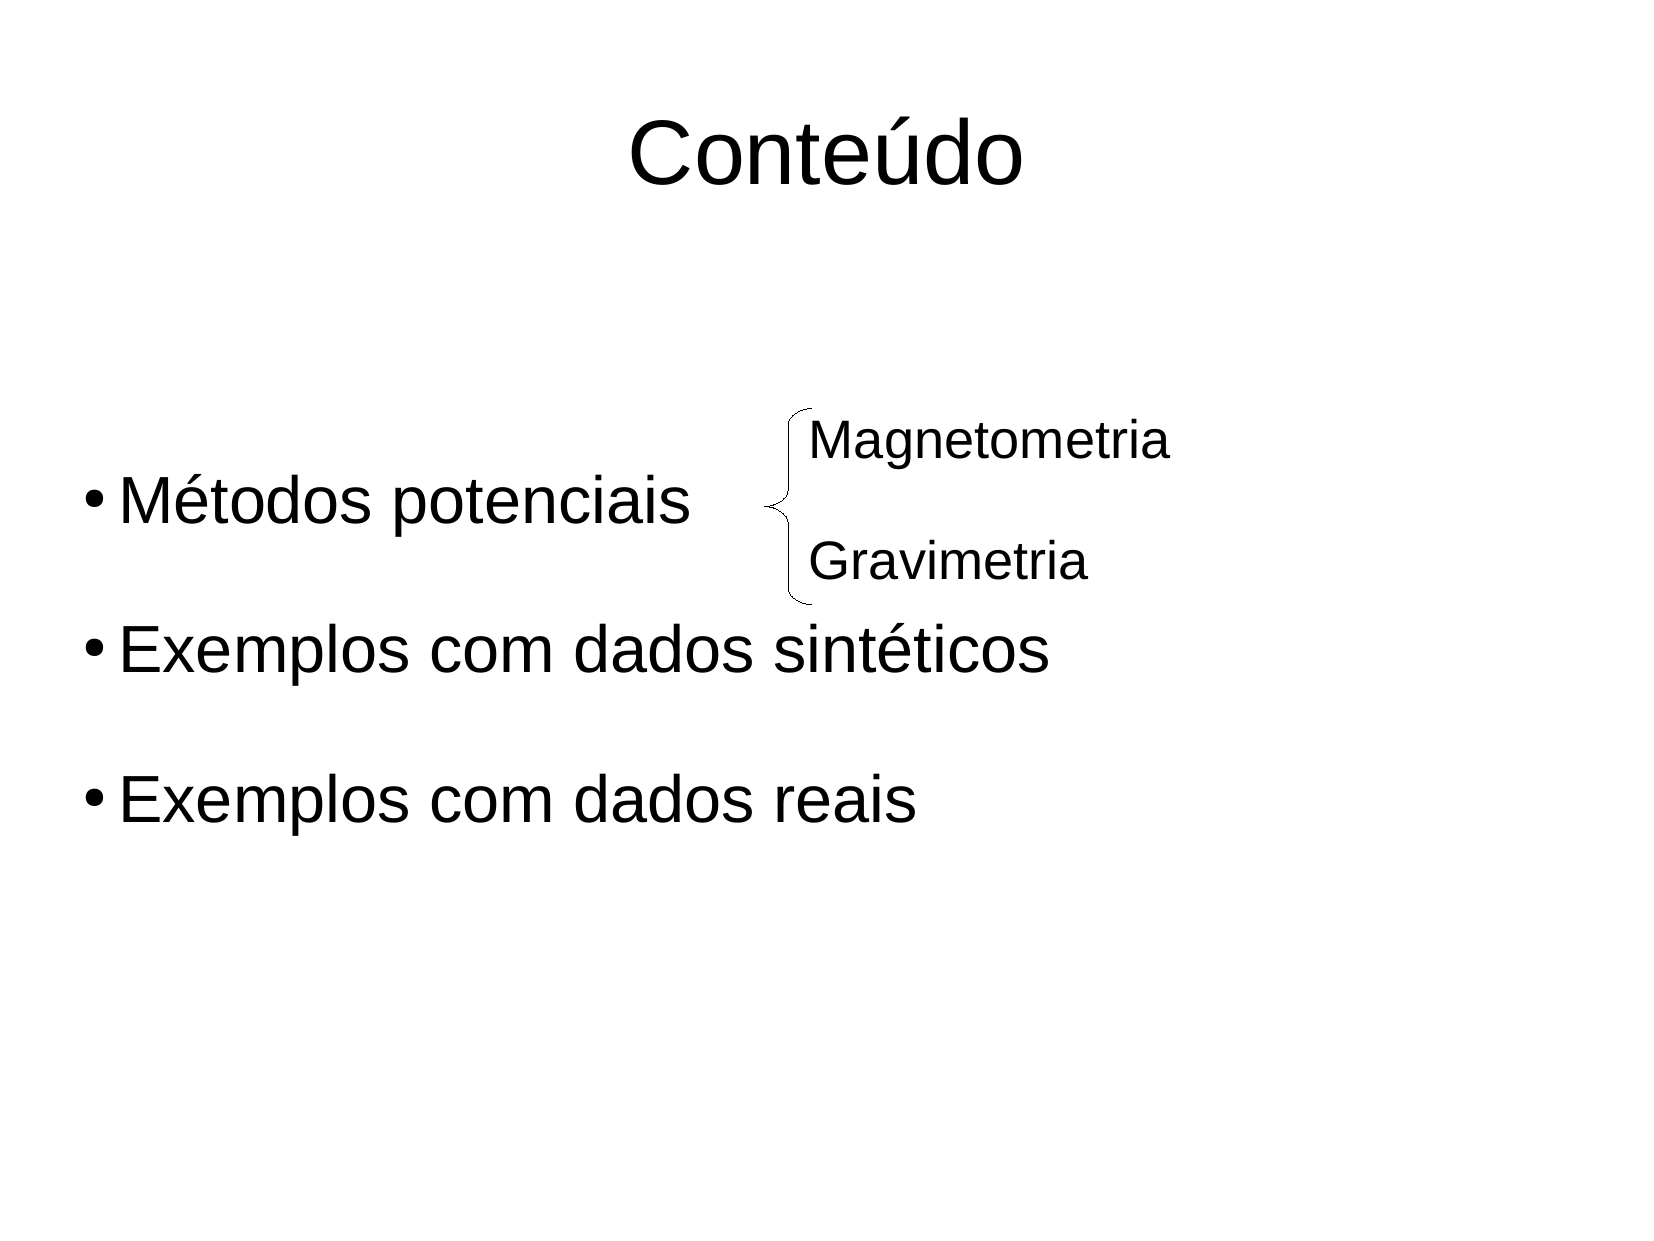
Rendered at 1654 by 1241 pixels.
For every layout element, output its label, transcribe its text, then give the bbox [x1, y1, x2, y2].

subtitle Métodos potenciais Exemplos com dados sintéticos Exemplos com dados reais [82, 290, 1571, 1010]
title Conteúdo [82, 49, 1571, 257]
text_box Magnetometria Gravimetria [794, 402, 1440, 600]
